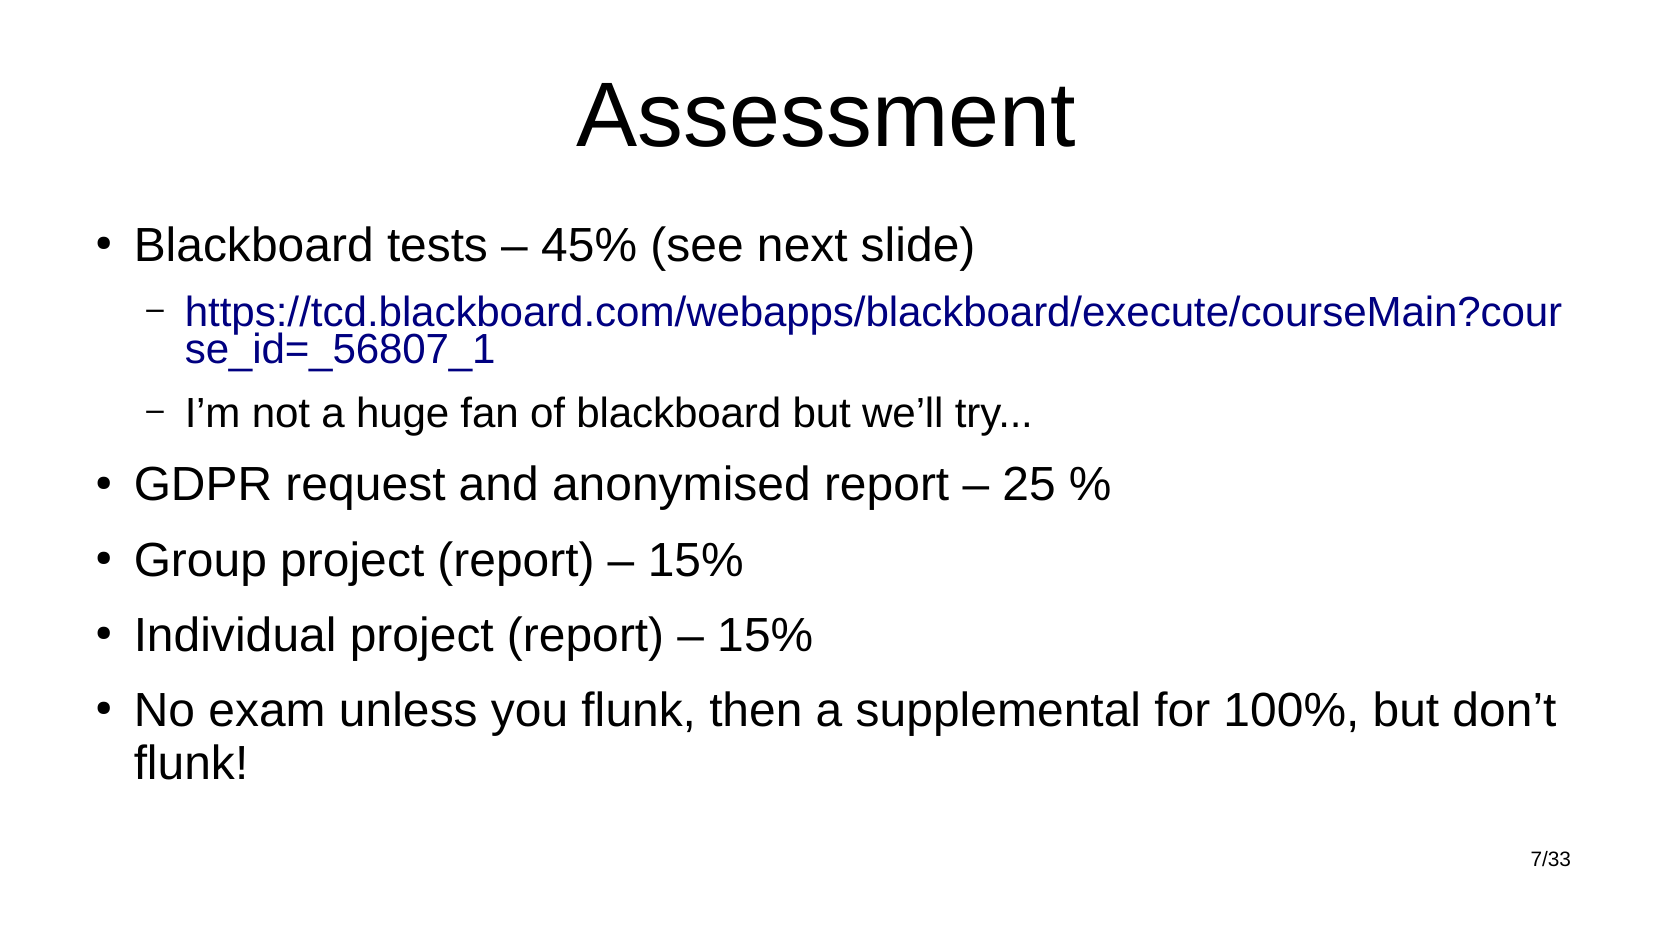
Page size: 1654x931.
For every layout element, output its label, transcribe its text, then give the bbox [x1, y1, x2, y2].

title Assessment [82, 37, 1571, 193]
list Blackboard tests – 45% (see next slide) https://tcd.blackboard.com/webapps/blackboard/execute/courseMain?course_id=_56807_1 I’m not a huge fan of blackboard but we’ll try... GDPR request and anonymised report – 25 % Group project (report) – 15% Individual project (report) – 15% No exam unless you flunk, then a supplemental for 100%, but don’t flunk! [82, 217, 1571, 758]
